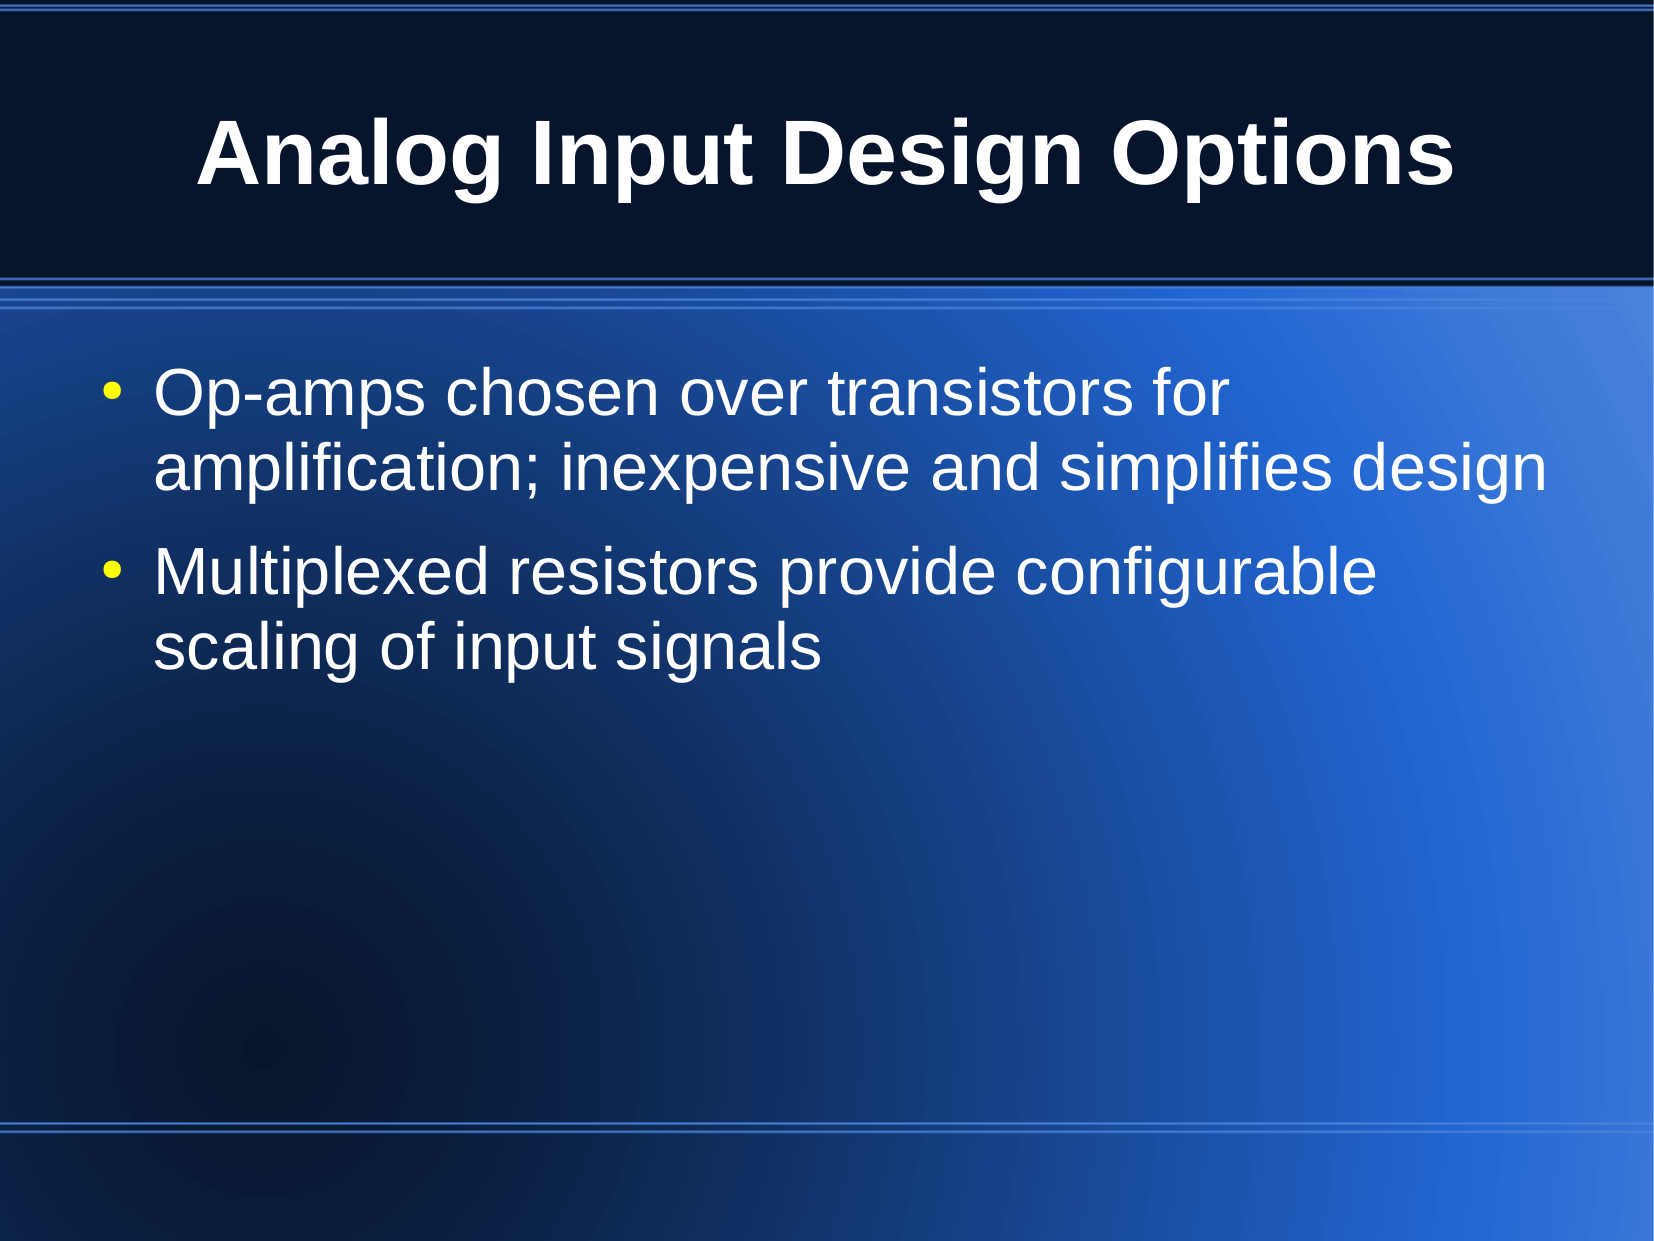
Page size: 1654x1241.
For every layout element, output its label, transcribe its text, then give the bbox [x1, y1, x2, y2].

title Analog Input Design Options [82, 49, 1571, 257]
list Op-amps chosen over transistors for amplification; inexpensive and simplifies design Multiplexed resistors provide configurable scaling of input signals [82, 355, 1571, 1058]
picture [0, 0, 1654, 1241]
